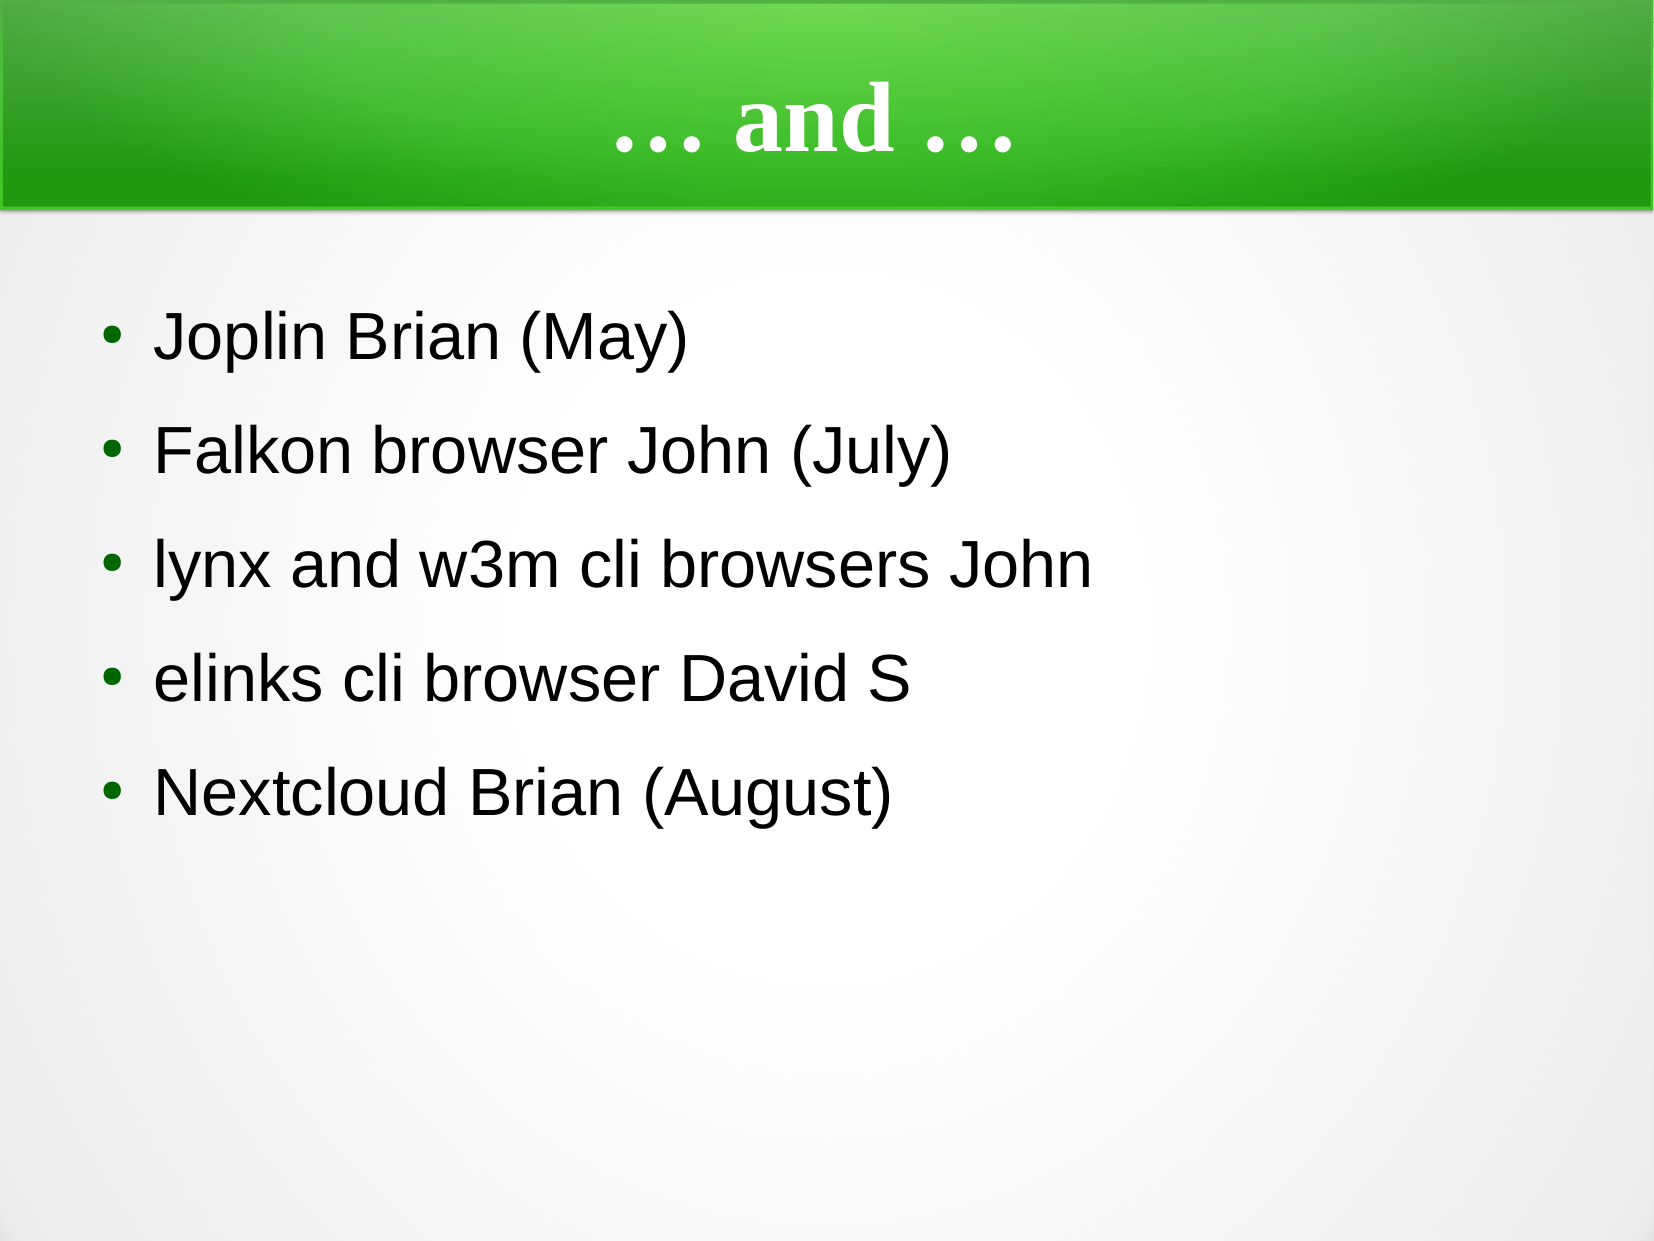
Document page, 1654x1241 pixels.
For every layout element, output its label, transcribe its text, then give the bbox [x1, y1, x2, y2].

list Joplin Brian (May) Falkon browser John (July) lynx and w3m cli browsers John elinks cli browser David S Nextcloud Brian (August) [82, 299, 1571, 1019]
title … and … [82, 45, 1571, 192]
